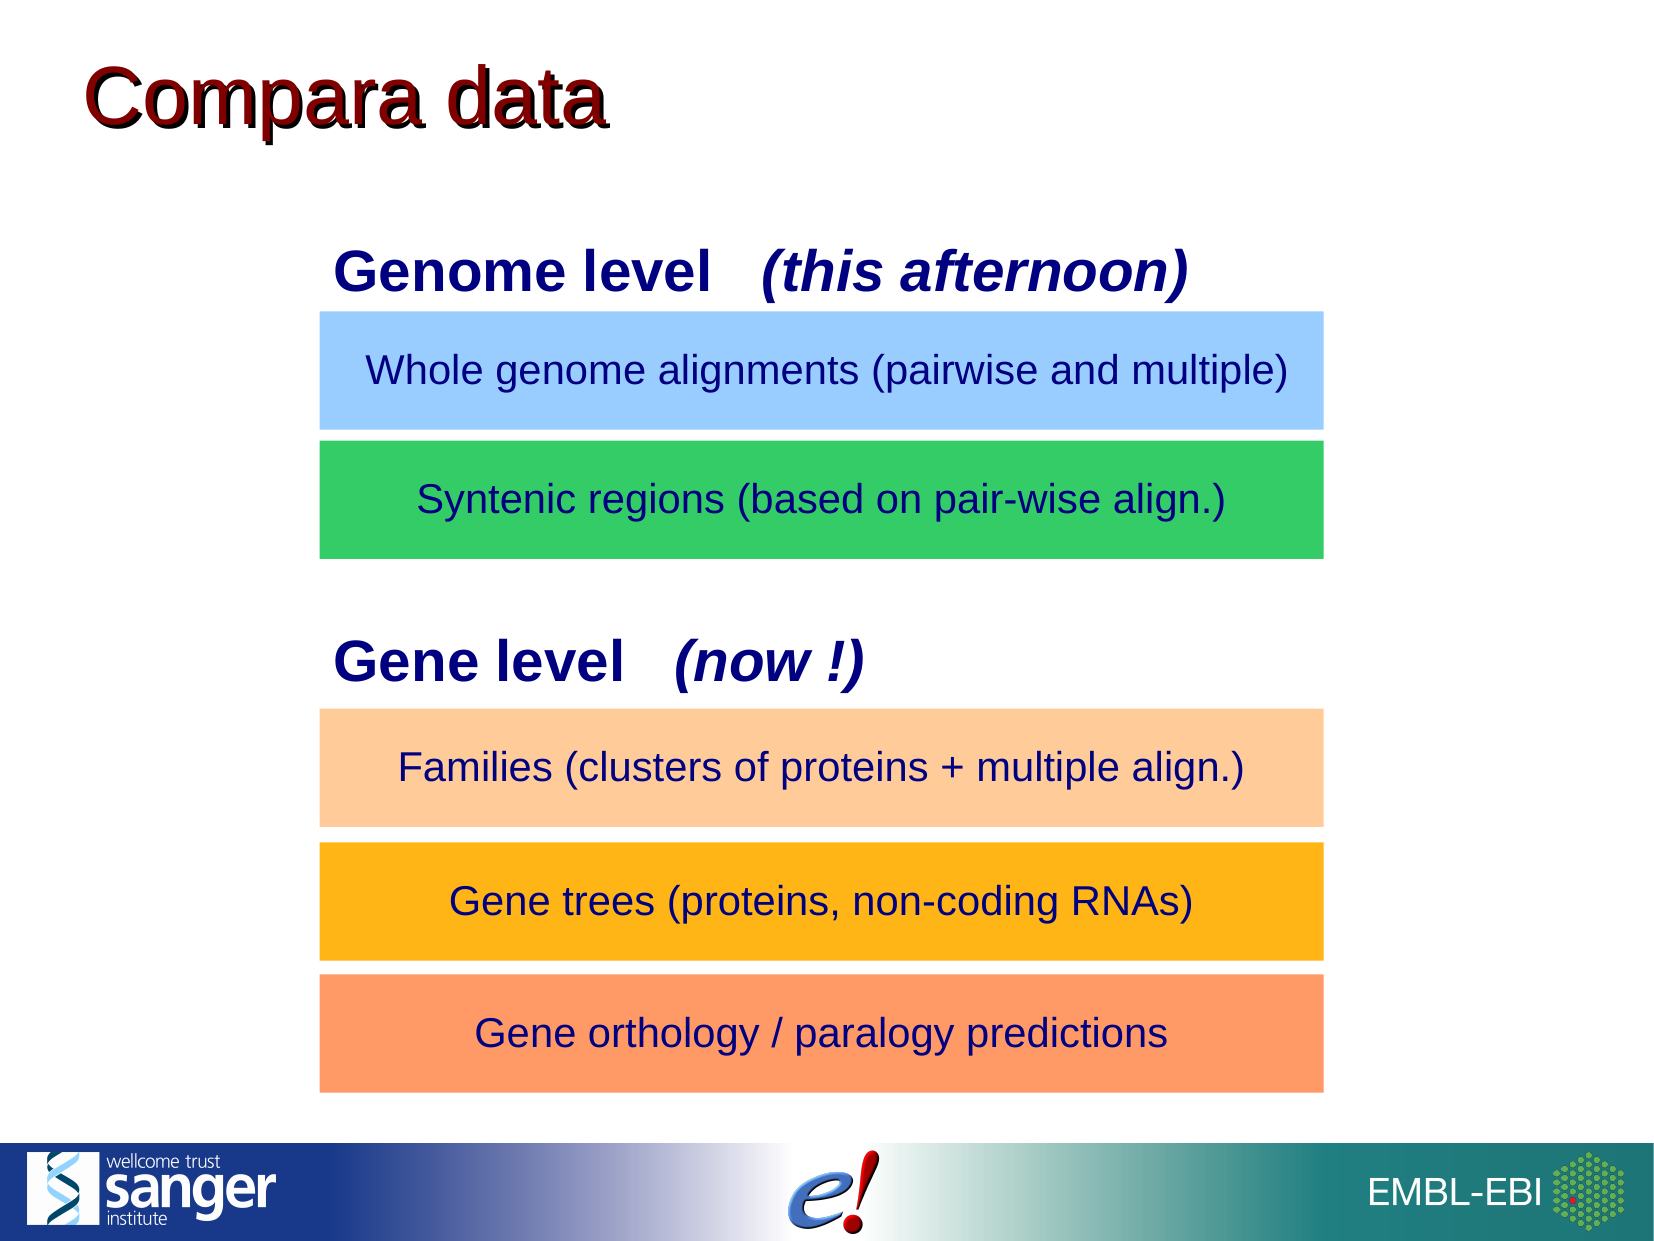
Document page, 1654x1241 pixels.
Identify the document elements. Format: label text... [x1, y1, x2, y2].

text_box Gene orthology / paralogy predictions [319, 974, 1324, 1093]
text_box Gene level (now !) [318, 625, 1170, 707]
text_box Syntenic regions (based on pair-wise align.) [319, 440, 1324, 559]
picture [0, 1143, 1654, 1241]
text_box Whole genome alignments (pairwise and multiple)‏ [319, 317, 1324, 430]
text_box Families (clusters of proteins + multiple align.) [319, 708, 1324, 827]
title Compara data [82, 49, 1571, 257]
text_box Gene trees (proteins, non-coding RNAs) [319, 842, 1324, 961]
text_box Genome level (this afternoon) [318, 236, 1382, 317]
